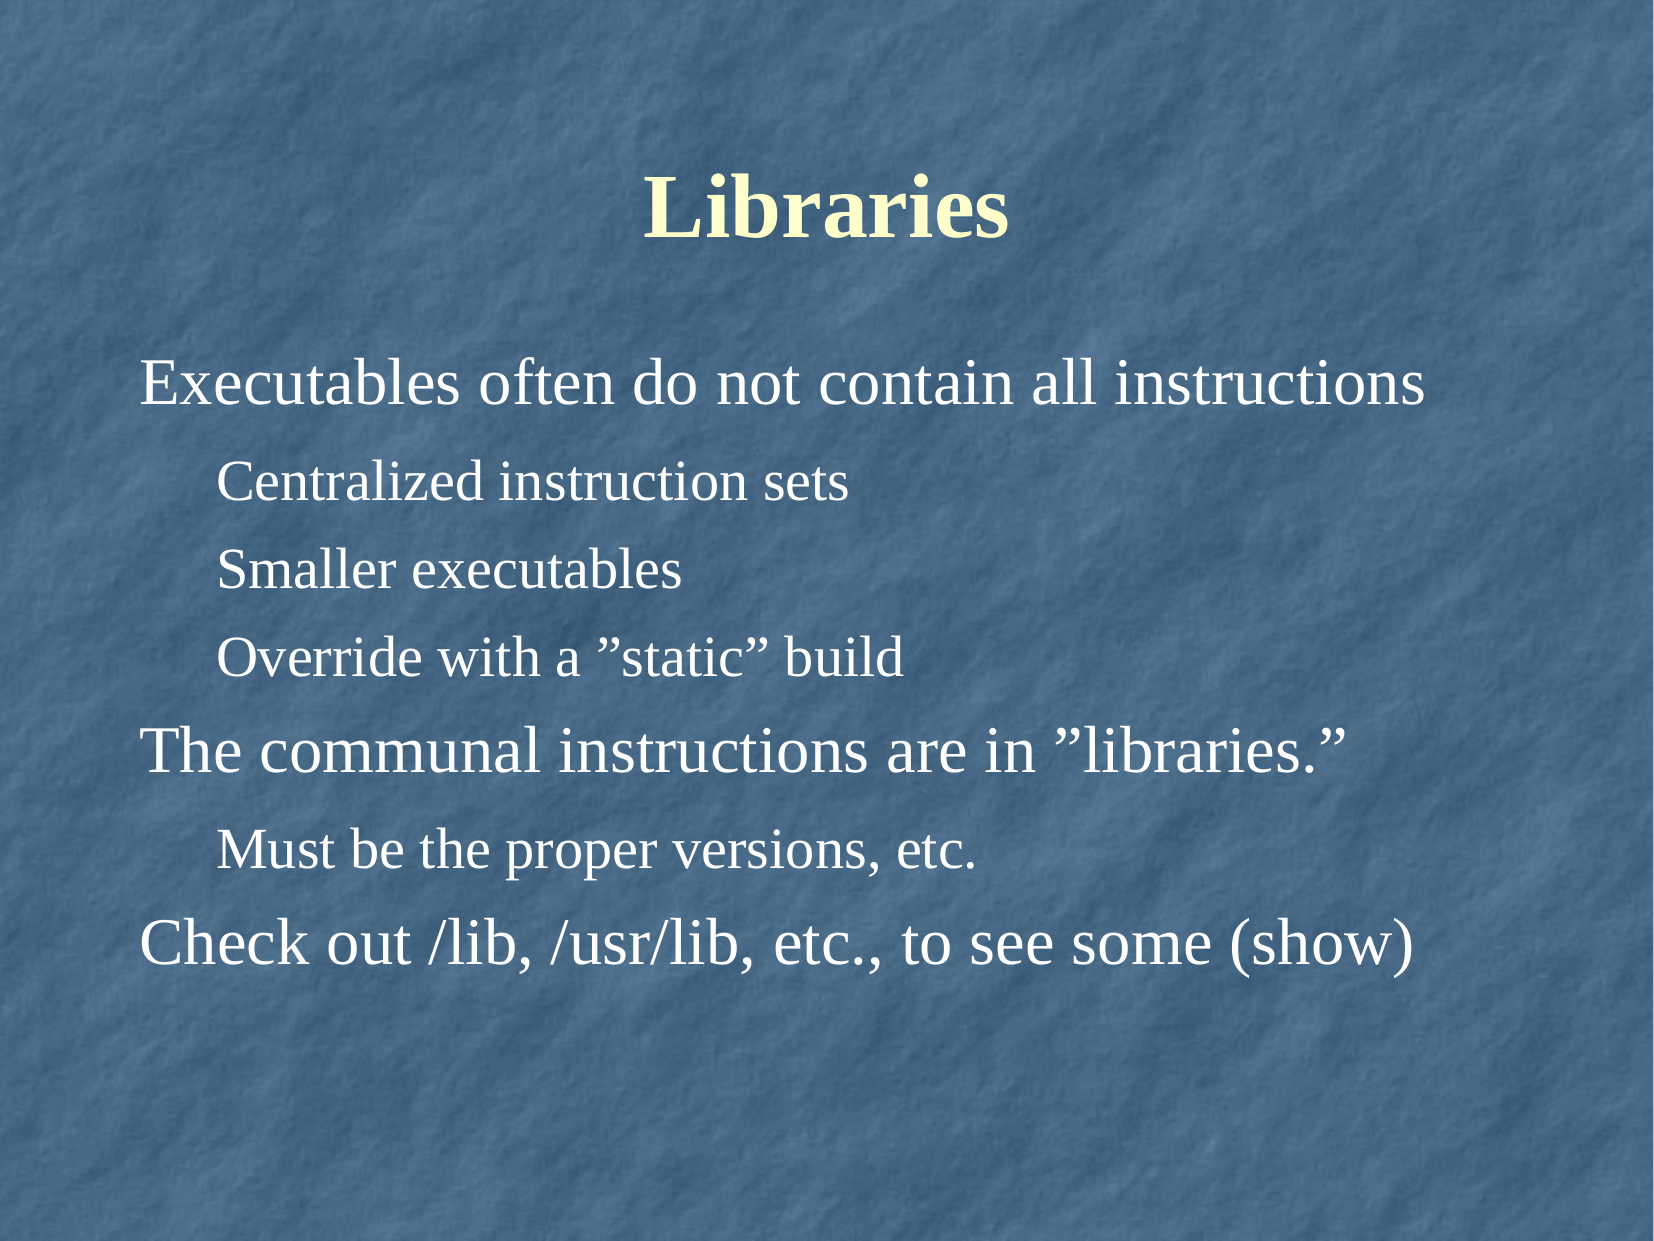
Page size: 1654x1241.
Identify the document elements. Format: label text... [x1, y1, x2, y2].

list Executables often do not contain all instructions Centralized instruction sets Smaller executables Override with a ”static” build The communal instructions are in ”libraries.” Must be the proper versions, etc. Check out /lib, /usr/lib, etc., to see some (show) [121, 344, 1534, 1127]
title Libraries [121, 102, 1534, 311]
picture [0, 0, 1654, 1241]
